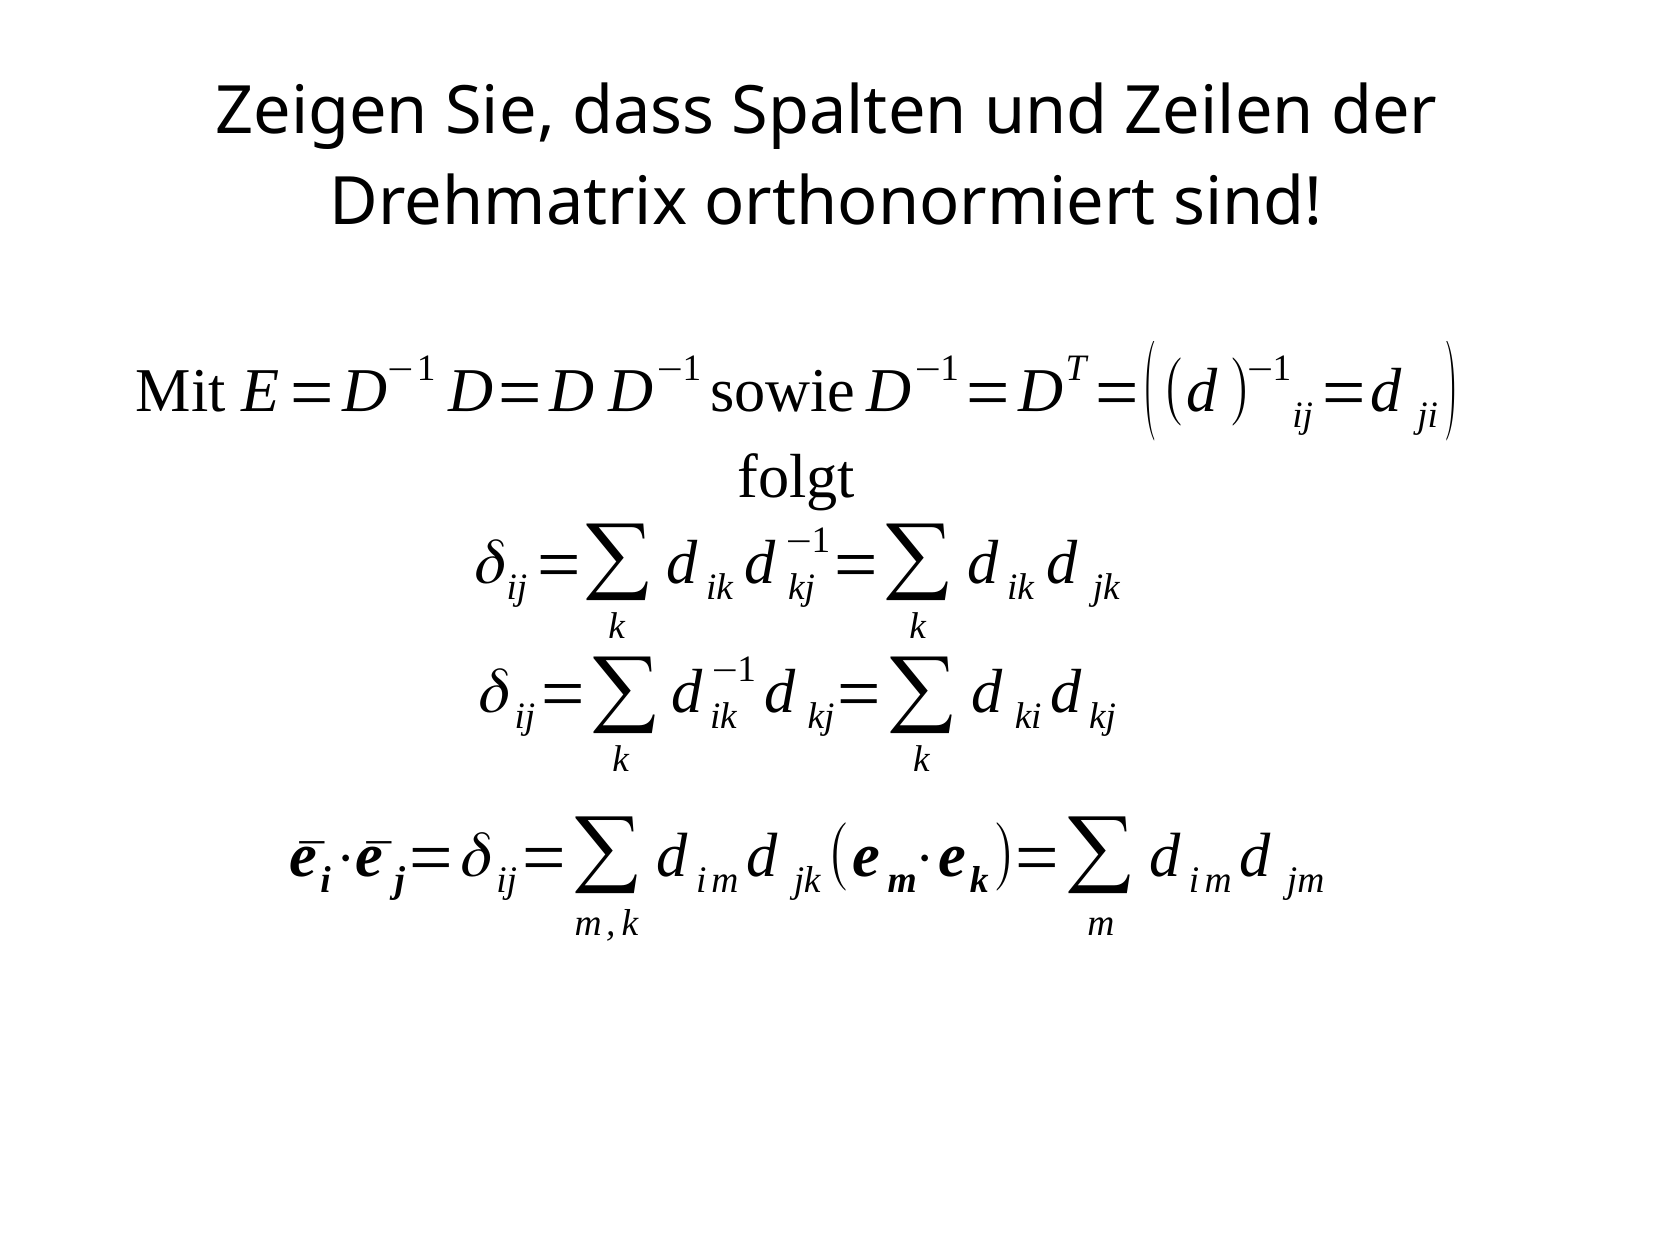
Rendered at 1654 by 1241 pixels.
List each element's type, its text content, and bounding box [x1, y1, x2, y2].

title Zeigen Sie, dass Spalten und Zeilen der Drehmatrix orthonormiert sind! [82, 49, 1571, 257]
chart [119, 341, 1477, 779]
chart [273, 813, 1341, 943]
